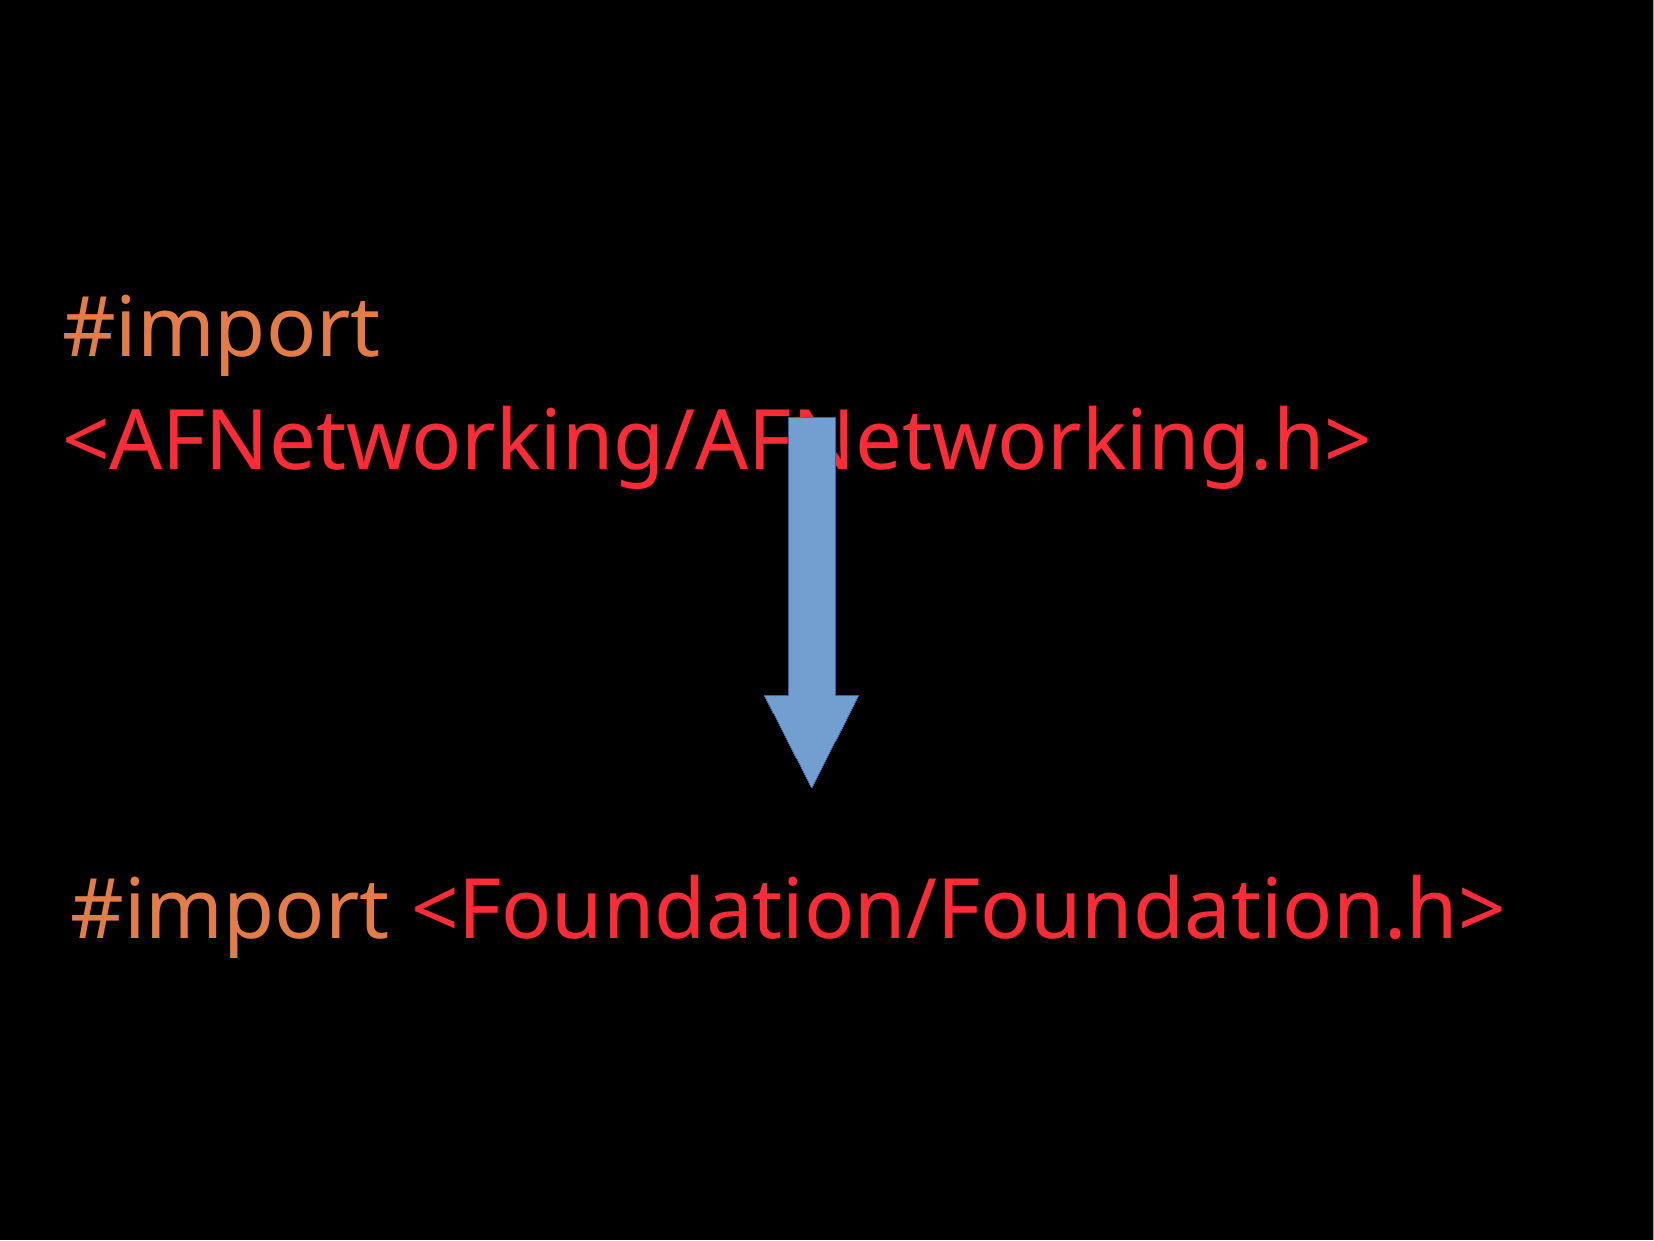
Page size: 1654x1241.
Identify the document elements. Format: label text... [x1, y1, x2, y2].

text_box #import <AFNetworking/AFNetworking.h> [47, 259, 1615, 387]
text_box [764, 417, 859, 788]
text_box #import <Foundation/Foundation.h> [55, 841, 1623, 969]
